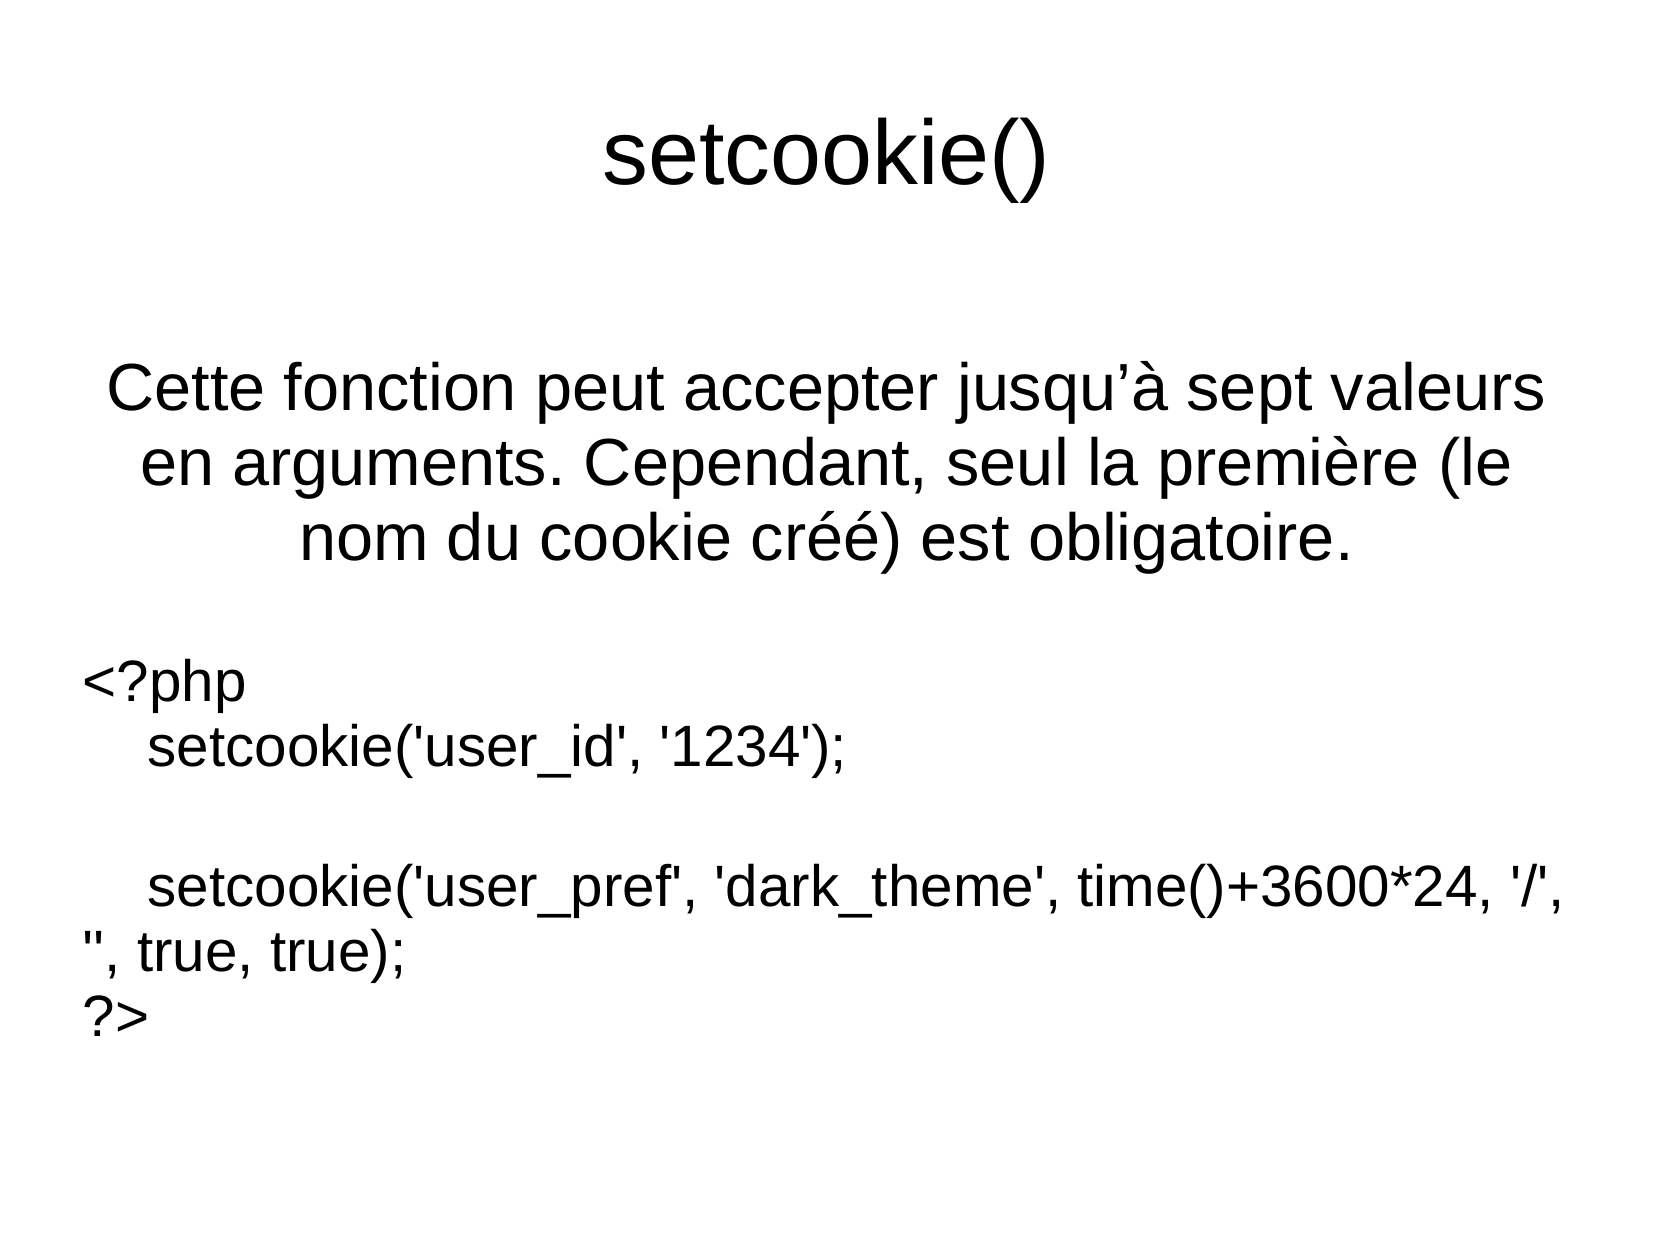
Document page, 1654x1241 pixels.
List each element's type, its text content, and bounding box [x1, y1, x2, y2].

title setcookie() [82, 49, 1571, 257]
subtitle Cette fonction peut accepter jusqu’à sept valeurs en arguments. Cependant, seul la première (le nom du cookie créé) est obligatoire. <?php setcookie('user_id', '1234'); setcookie('user_pref', 'dark_theme', time()+3600*24, '/', '', true, true); ?> [82, 290, 1571, 1109]
